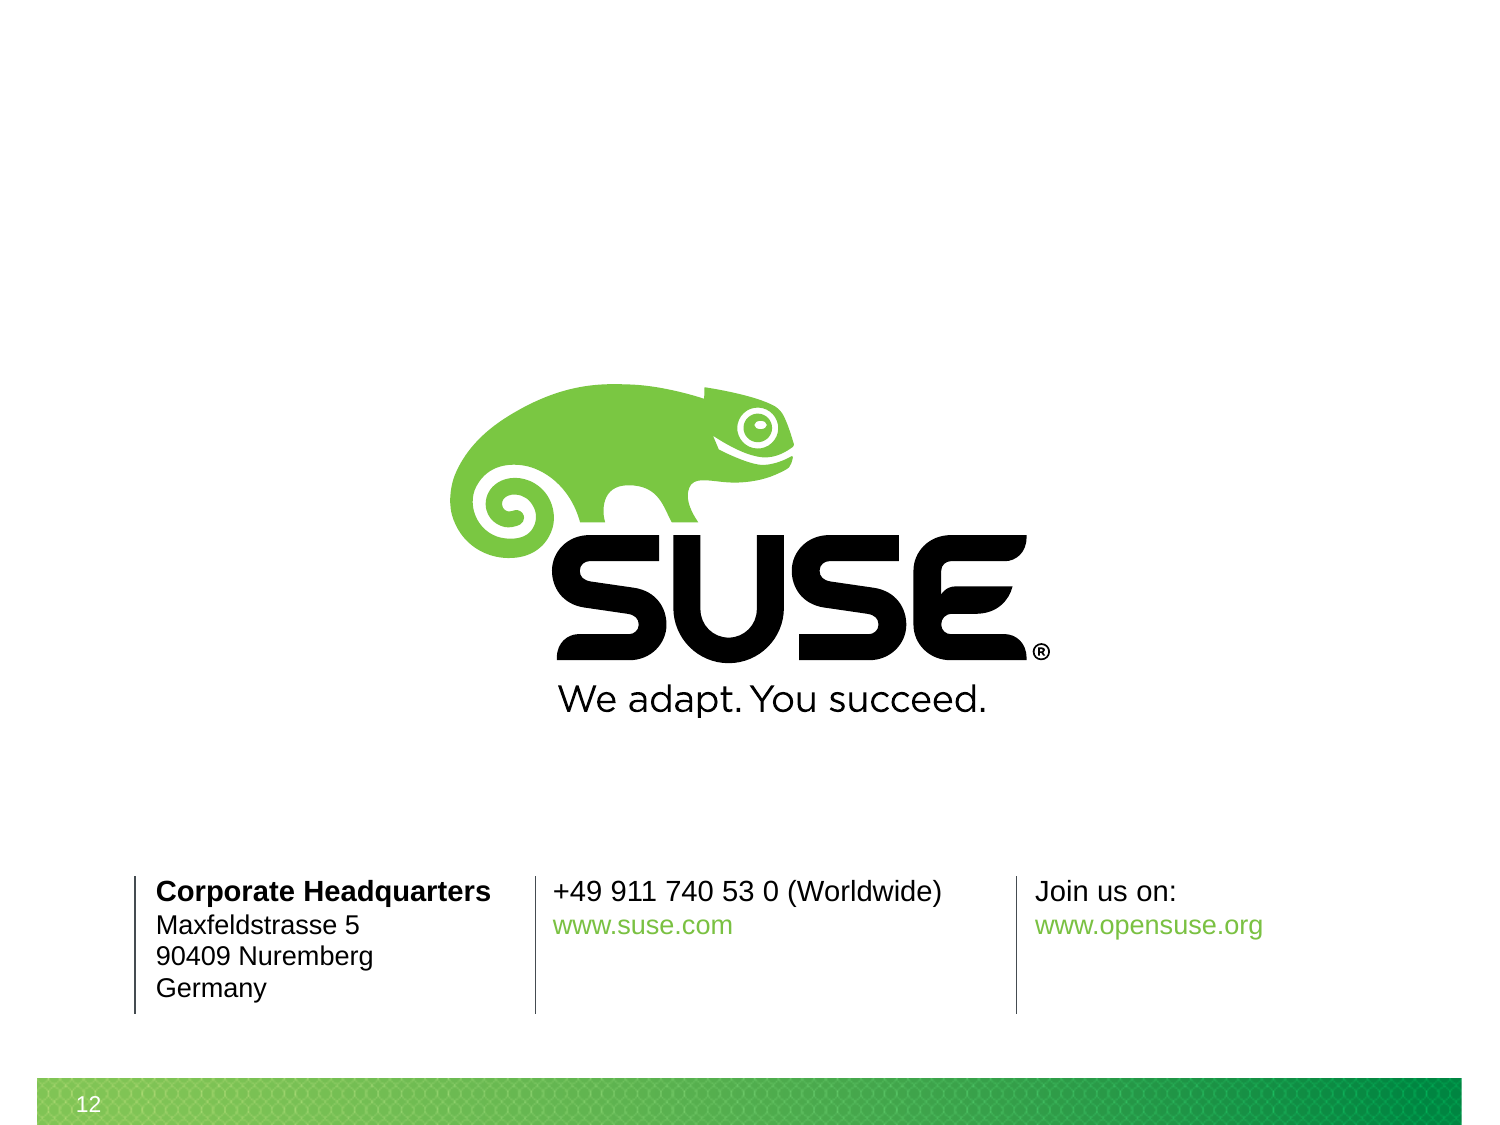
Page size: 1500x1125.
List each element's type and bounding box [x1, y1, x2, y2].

picture [37, 1078, 1462, 1125]
